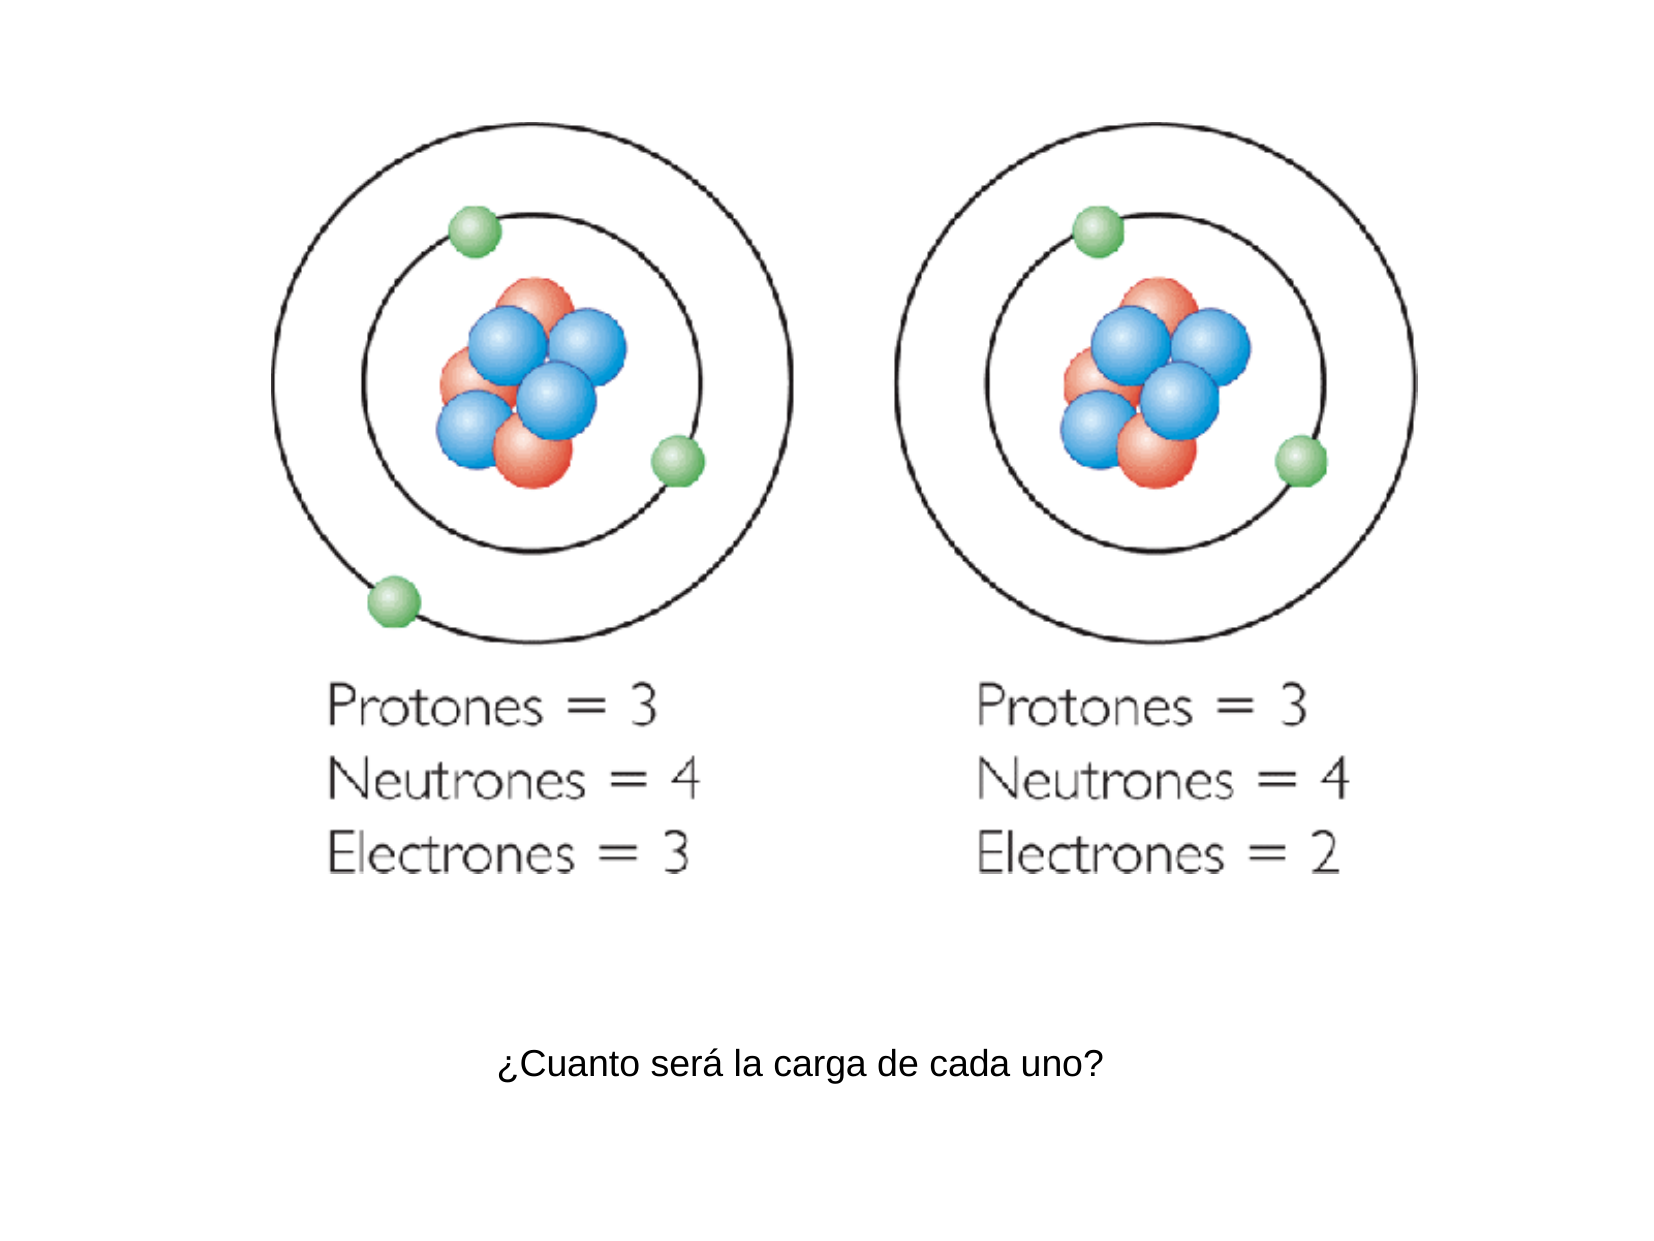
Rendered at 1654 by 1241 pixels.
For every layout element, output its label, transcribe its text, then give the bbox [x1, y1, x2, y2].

text_box ¿Cuanto será la carga de cada uno? [481, 1034, 1119, 1092]
picture [271, 122, 1418, 875]
